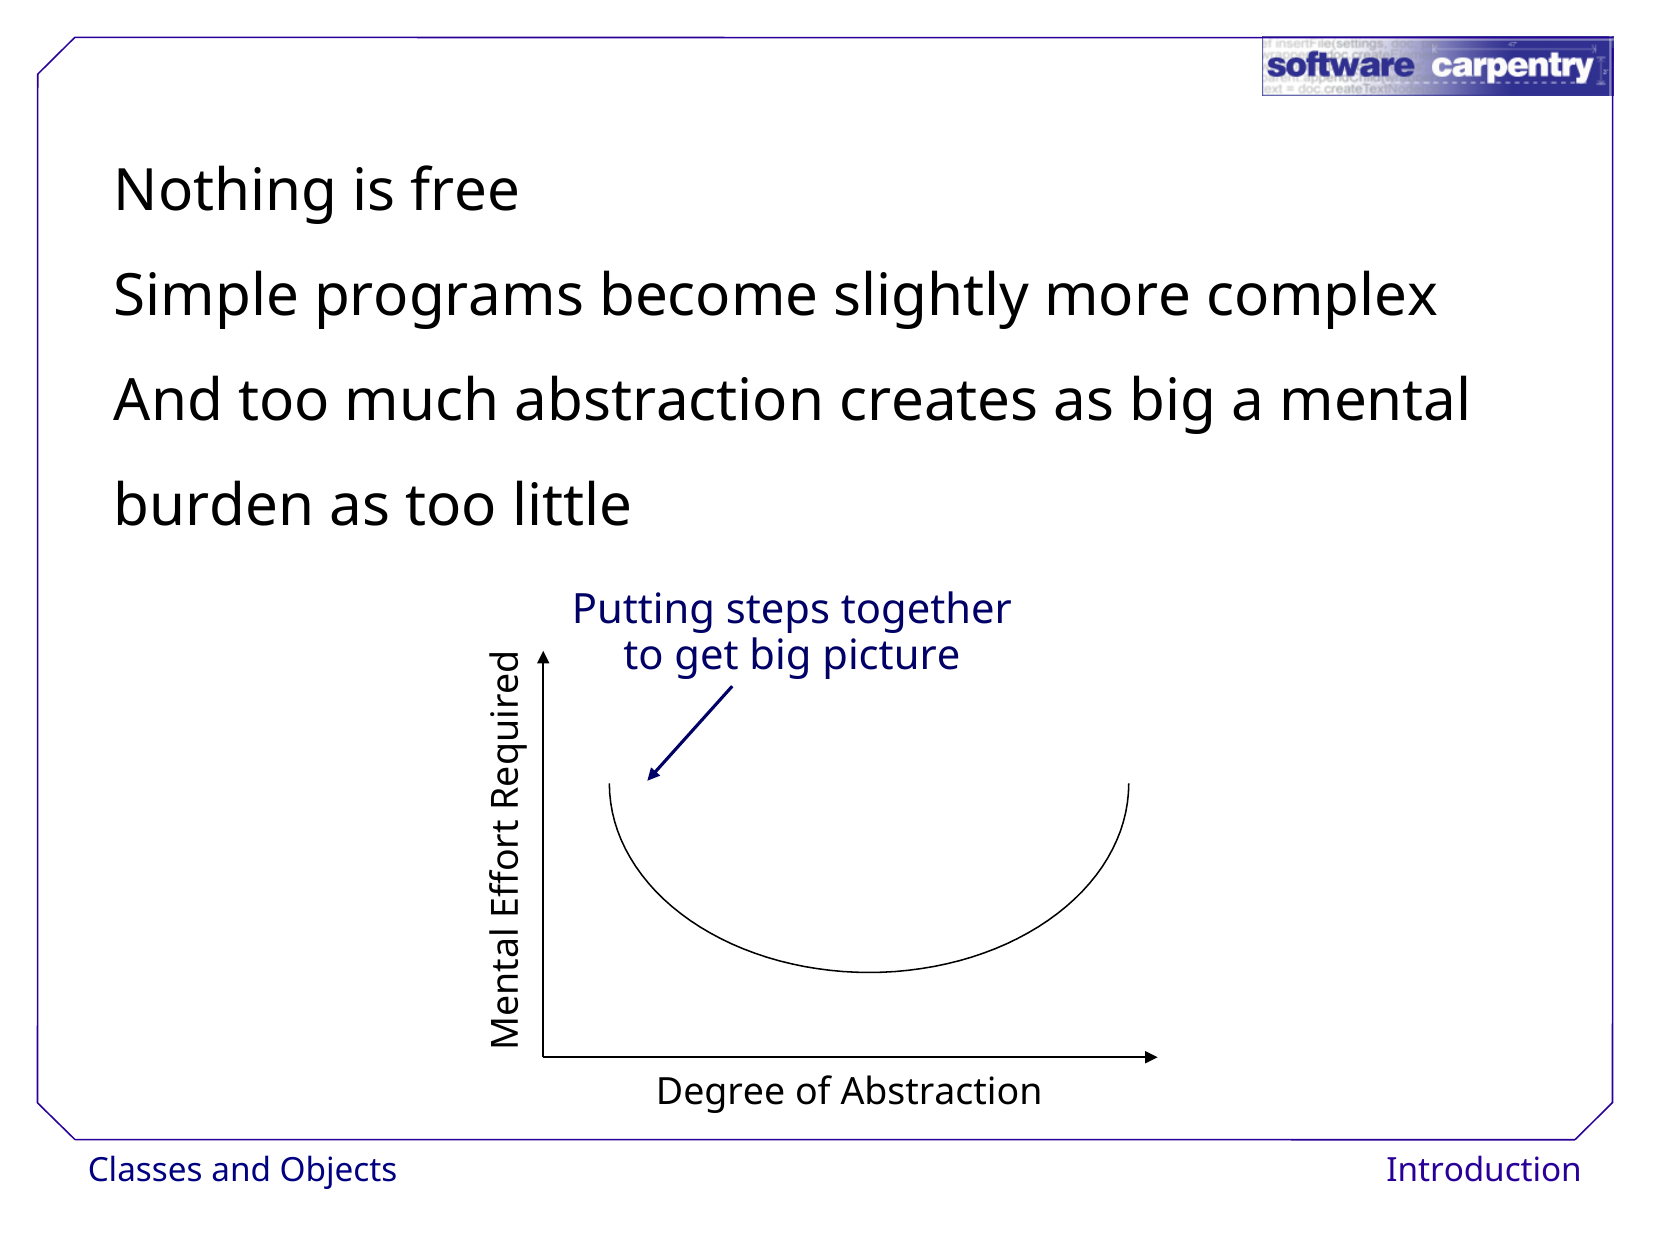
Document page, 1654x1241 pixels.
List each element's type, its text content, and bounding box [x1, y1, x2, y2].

text_box Degree of Abstraction [641, 1063, 1058, 1122]
text_box Nothing is free Simple programs become slightly more complex And too much abstraction creates as big a mental burden as too little [99, 109, 1517, 545]
text_box Mental Effort Required [476, 625, 535, 1066]
text_box Putting steps together to get big picture [556, 578, 1027, 687]
picture [1262, 36, 1614, 96]
